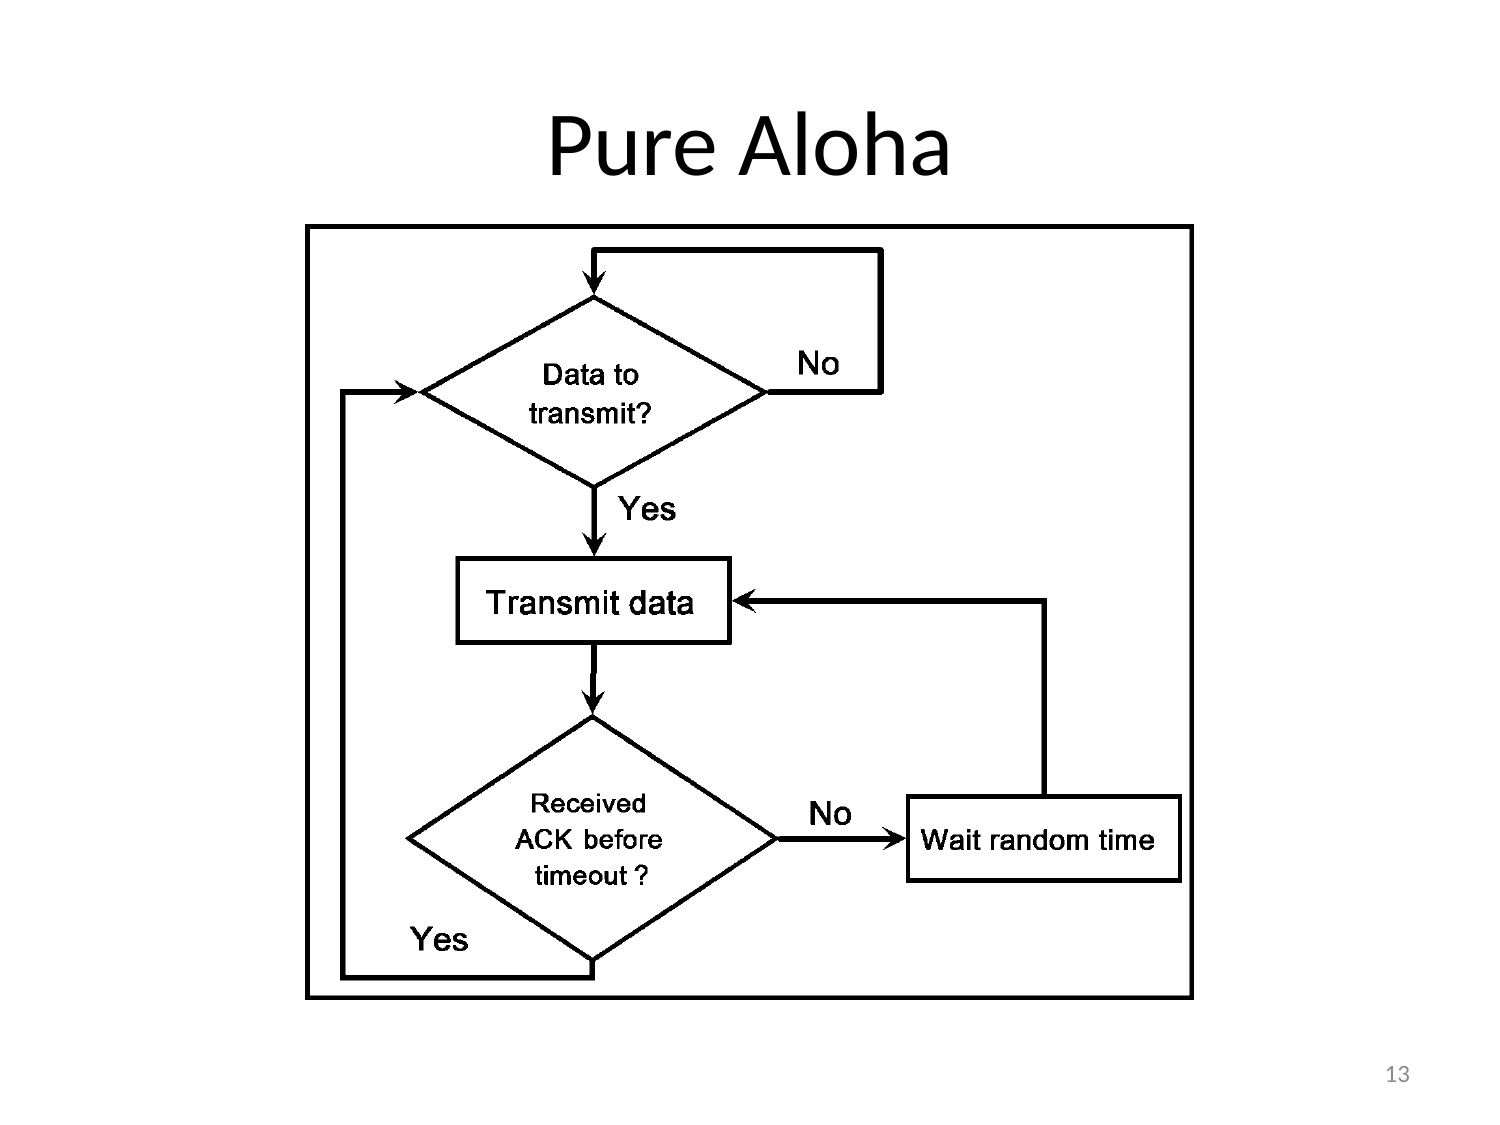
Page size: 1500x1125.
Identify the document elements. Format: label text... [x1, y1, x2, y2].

picture [305, 224, 1194, 1000]
title Pure Aloha [75, 45, 1425, 233]
slide_number <number> [1074, 1042, 1425, 1103]
